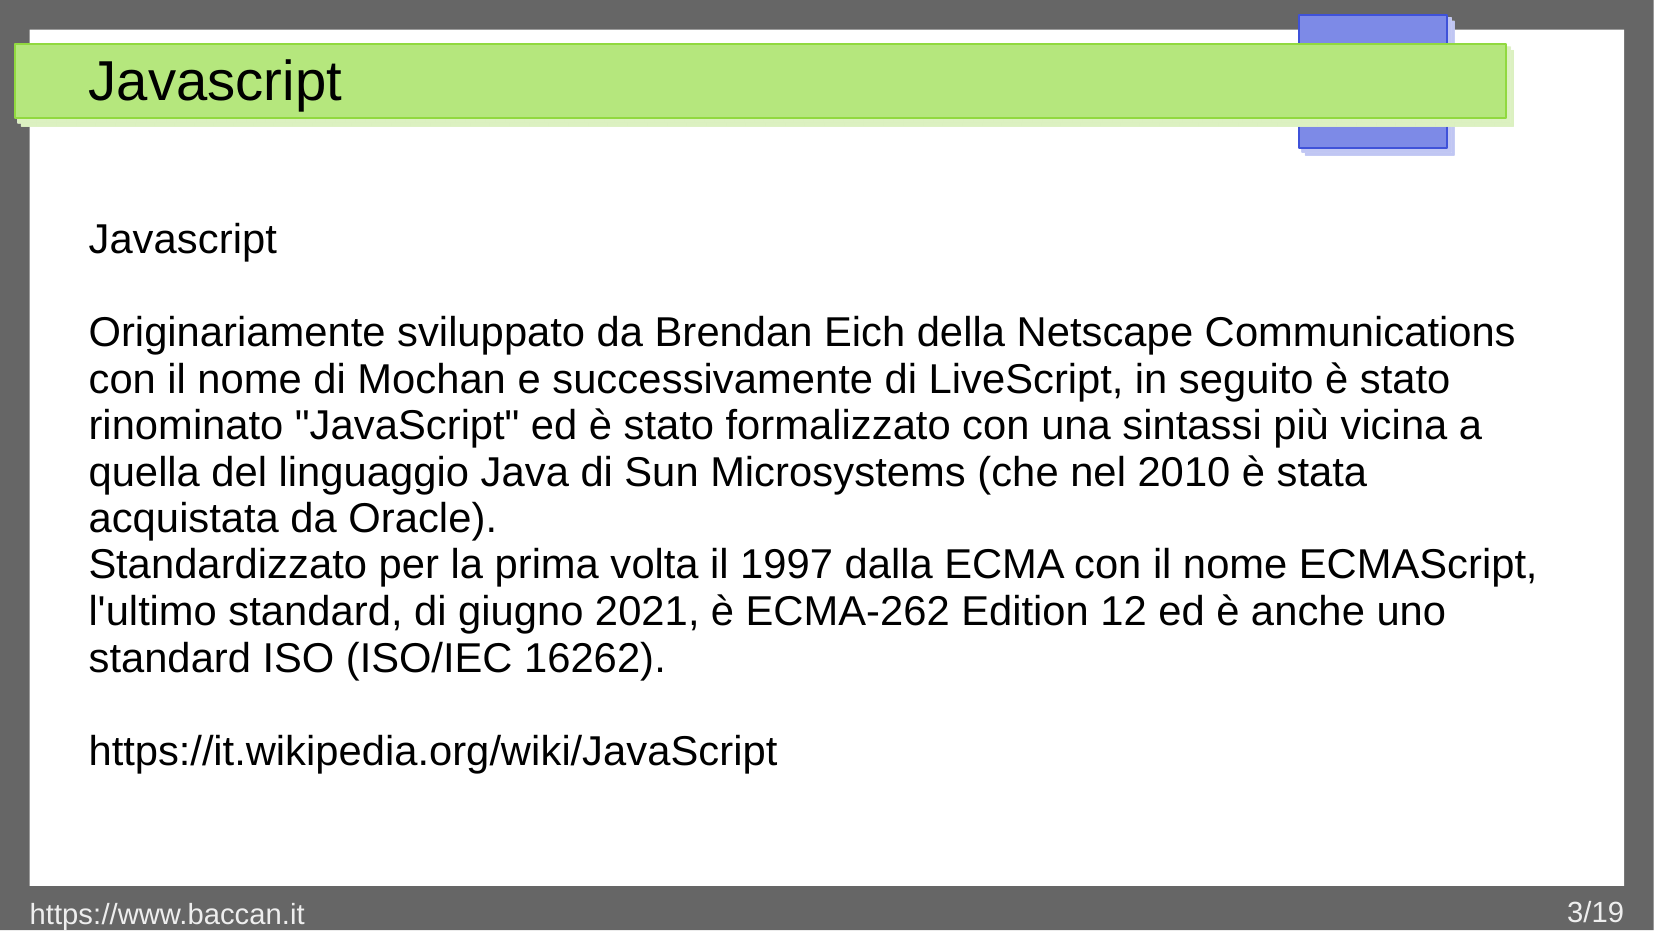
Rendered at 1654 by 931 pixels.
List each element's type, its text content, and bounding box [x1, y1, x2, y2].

title Javascript [88, 44, 1506, 119]
text_box Javascript Originariamente sviluppato da Brendan Eich della Netscape Communications con il nome di Mochan e successivamente di LiveScript, in seguito è stato rinominato "JavaScript" ed è stato formalizzato con una sintassi più vicina a quella del linguaggio Java di Sun Microsystems (che nel 2010 è stata acquistata da Oracle). Standardizzato per la prima volta il 1997 dalla ECMA con il nome ECMAScript, l'ultimo standard, di giugno 2021, è ECMA-262 Edition 12 ed è anche uno standard ISO (ISO/IEC 16262). https://it.wikipedia.org/wiki/JavaScript [88, 169, 1565, 821]
